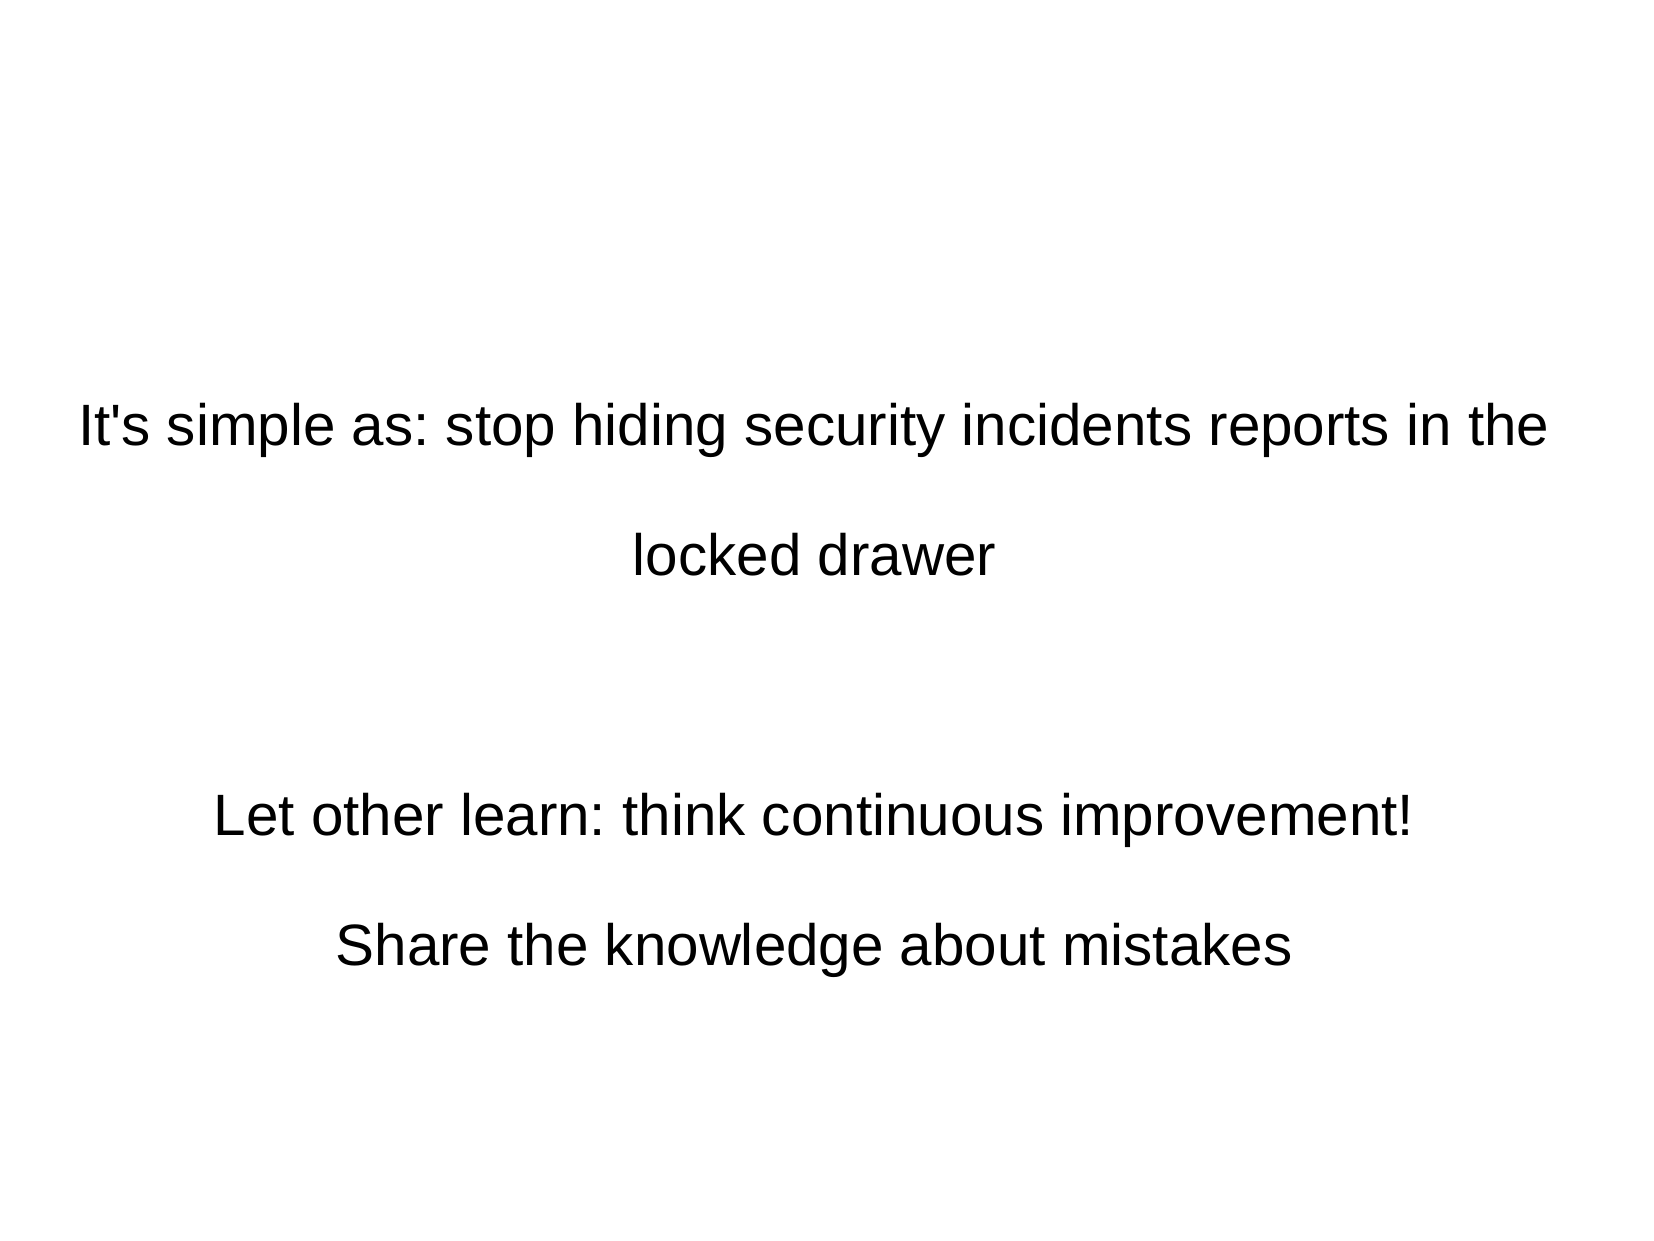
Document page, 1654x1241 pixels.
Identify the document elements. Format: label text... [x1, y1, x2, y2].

text_box It's simple as: stop hiding security incidents reports in the locked drawer Let other learn: think continuous improvement! Share the knowledge about mistakes [63, 320, 1591, 921]
